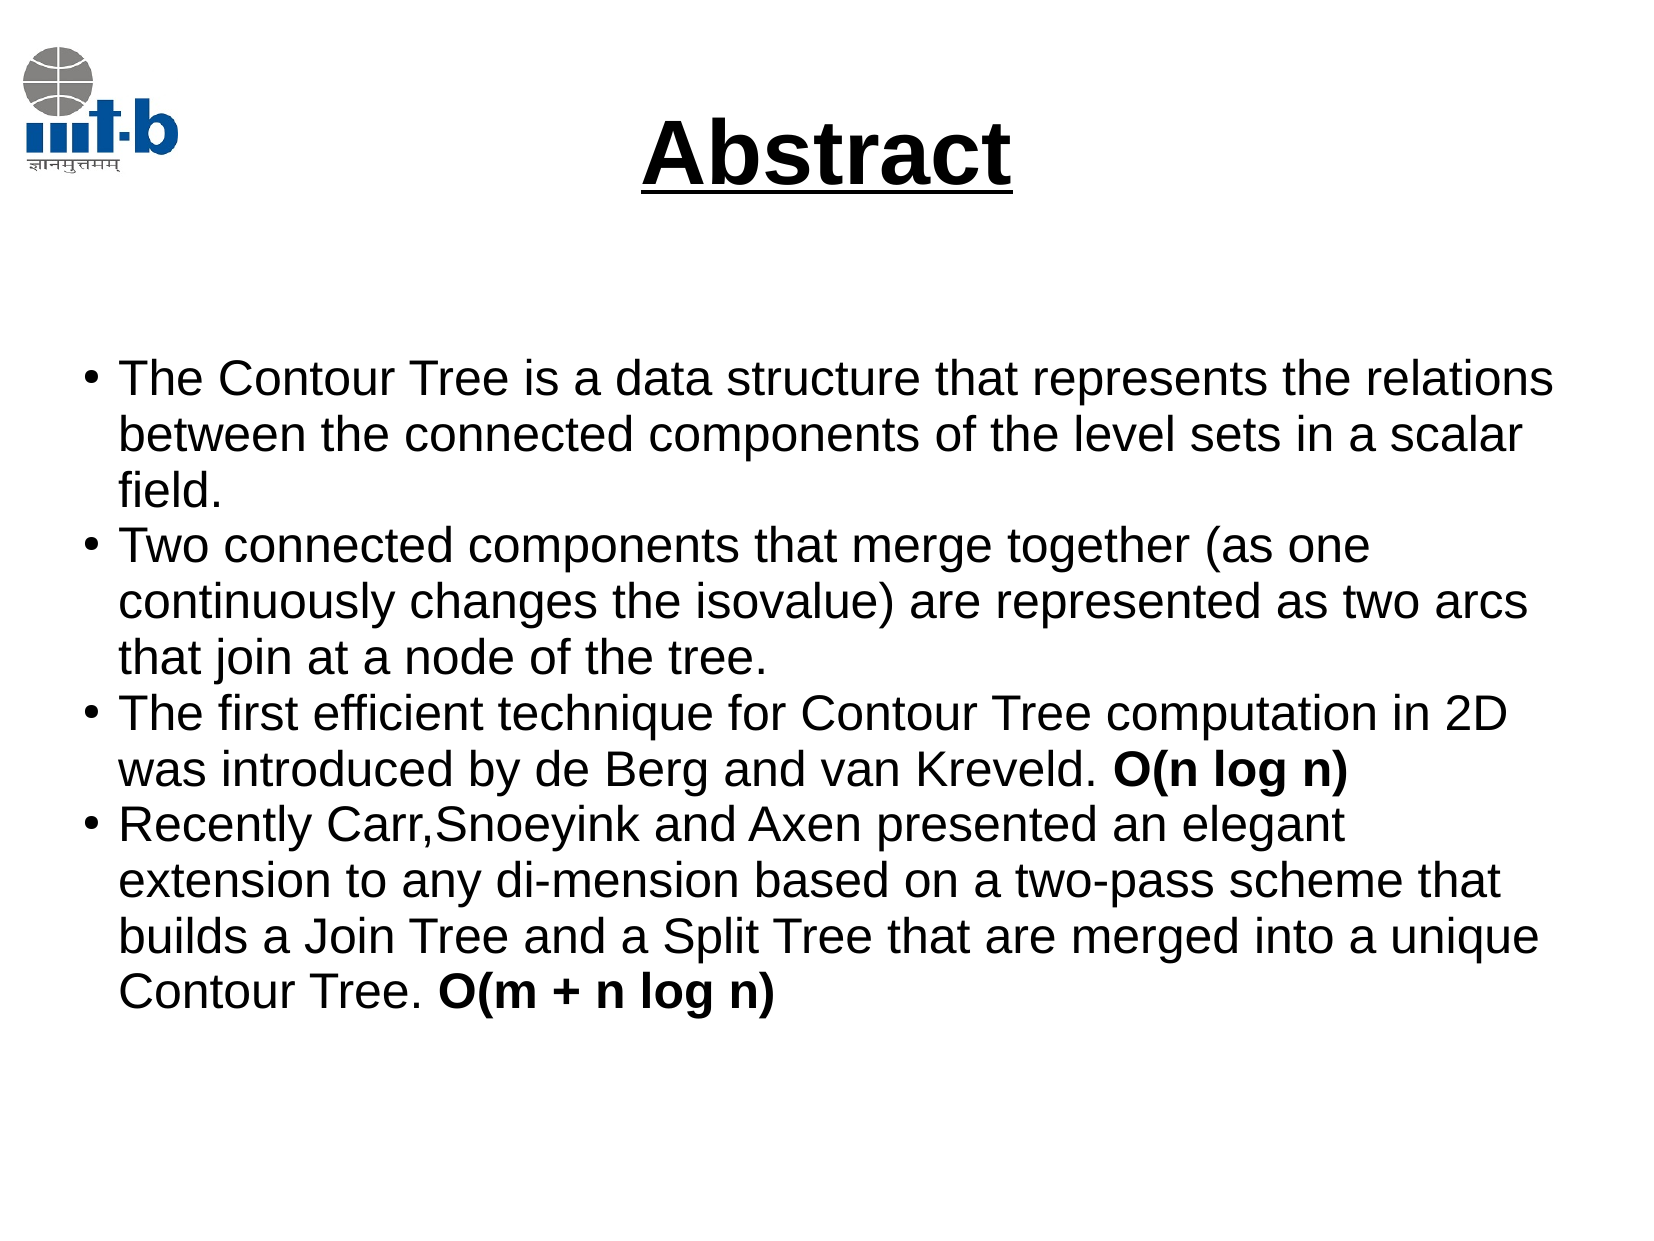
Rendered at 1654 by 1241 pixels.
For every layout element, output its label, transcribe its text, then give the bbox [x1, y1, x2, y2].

subtitle The Contour Tree is a data structure that represents the relations between the connected components of the level sets in a scalar field. Two connected components that merge together (as one continuously changes the isovalue) are represented as two arcs that join at a node of the tree. The first efficient technique for Contour Tree computation in 2D was introduced by de Berg and van Kreveld. O(n log n) Recently Carr,Snoeyink and Axen presented an elegant extension to any di-mension based on a two-pass scheme that builds a Join Tree and a Split Tree that are merged into a unique Contour Tree. O(m + n log n) [82, 236, 1571, 1134]
picture [23, 35, 178, 189]
title Abstract [82, 49, 1571, 236]
